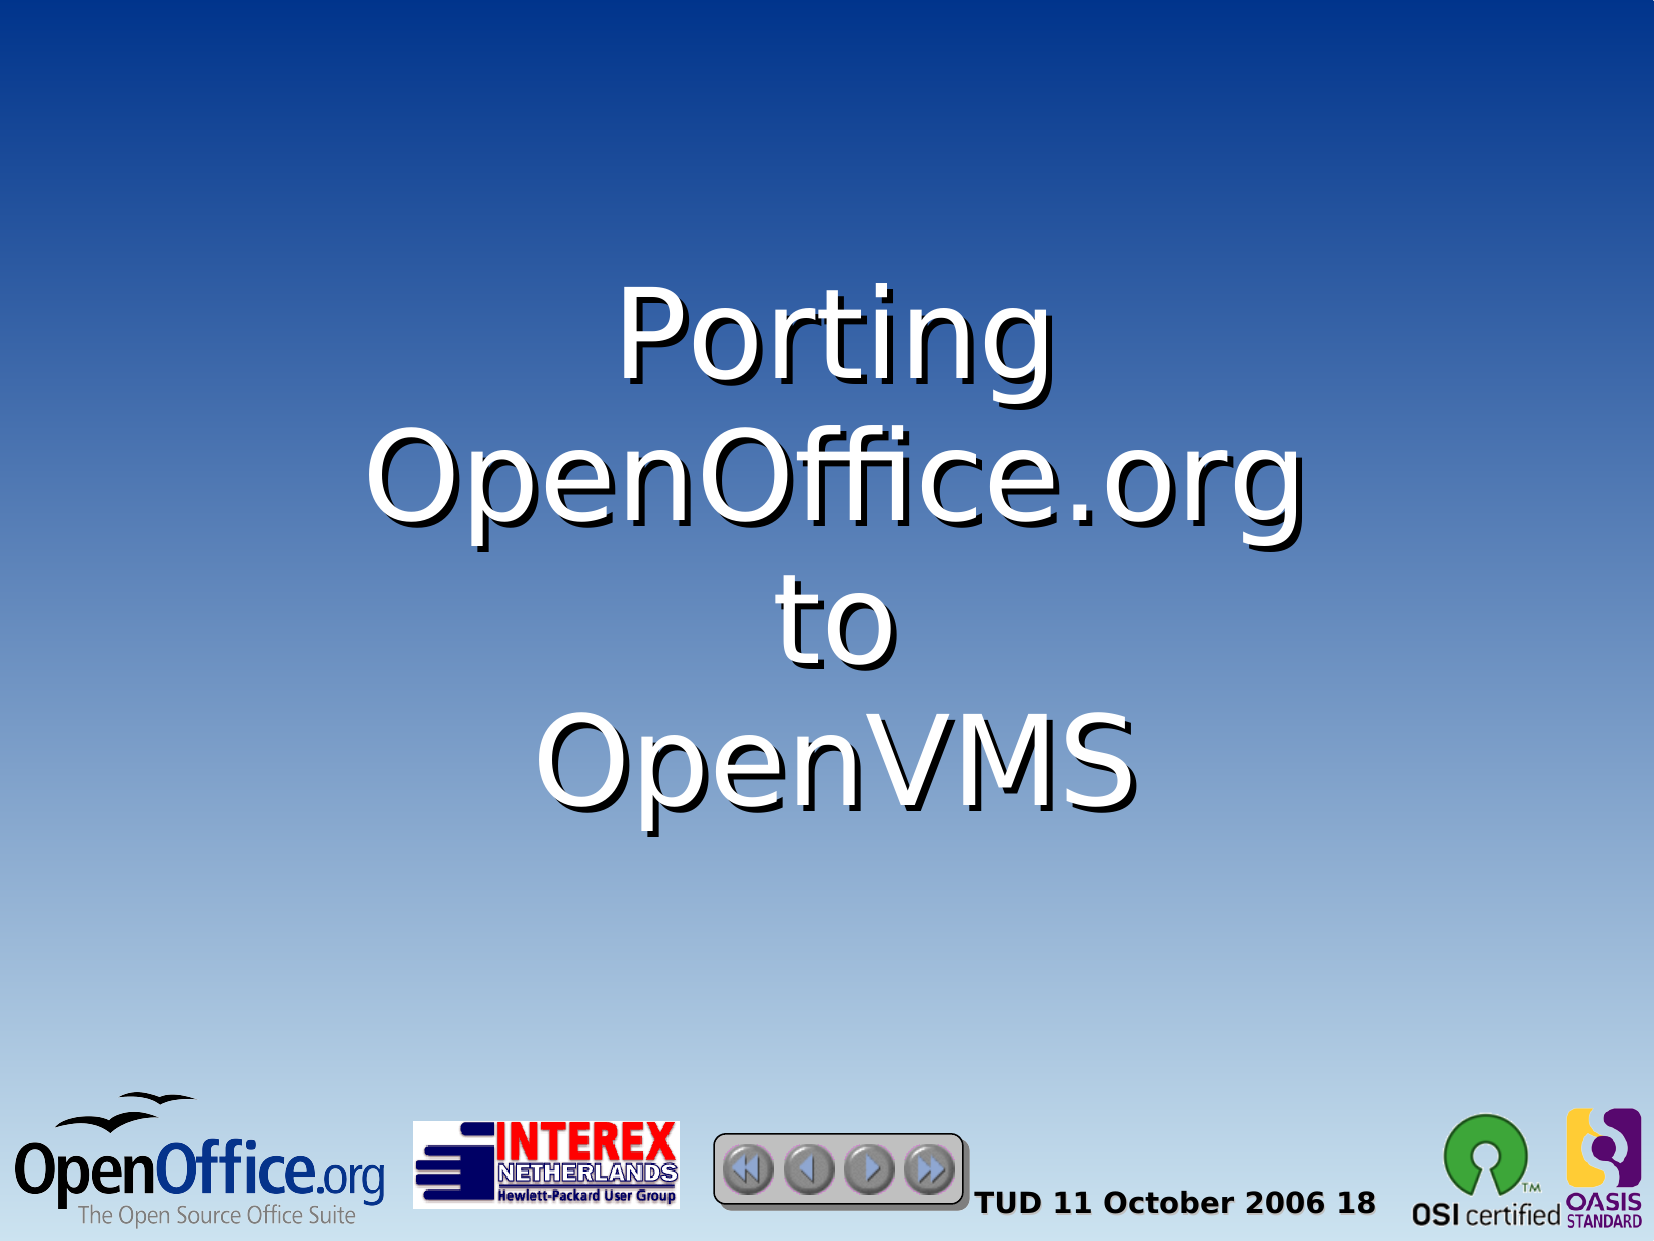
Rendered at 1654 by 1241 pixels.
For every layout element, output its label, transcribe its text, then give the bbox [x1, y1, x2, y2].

picture [904, 1144, 955, 1195]
picture [844, 1144, 895, 1195]
picture [15, 1092, 384, 1229]
picture [723, 1144, 774, 1195]
picture [1405, 1102, 1654, 1238]
picture [784, 1144, 835, 1195]
subtitle Porting OpenOffice.org to OpenVMS [82, 29, 1571, 1069]
text_box TUD 11 October 2006 32 [980, 1181, 1506, 1241]
picture [413, 1121, 680, 1209]
text_box [714, 1133, 963, 1204]
